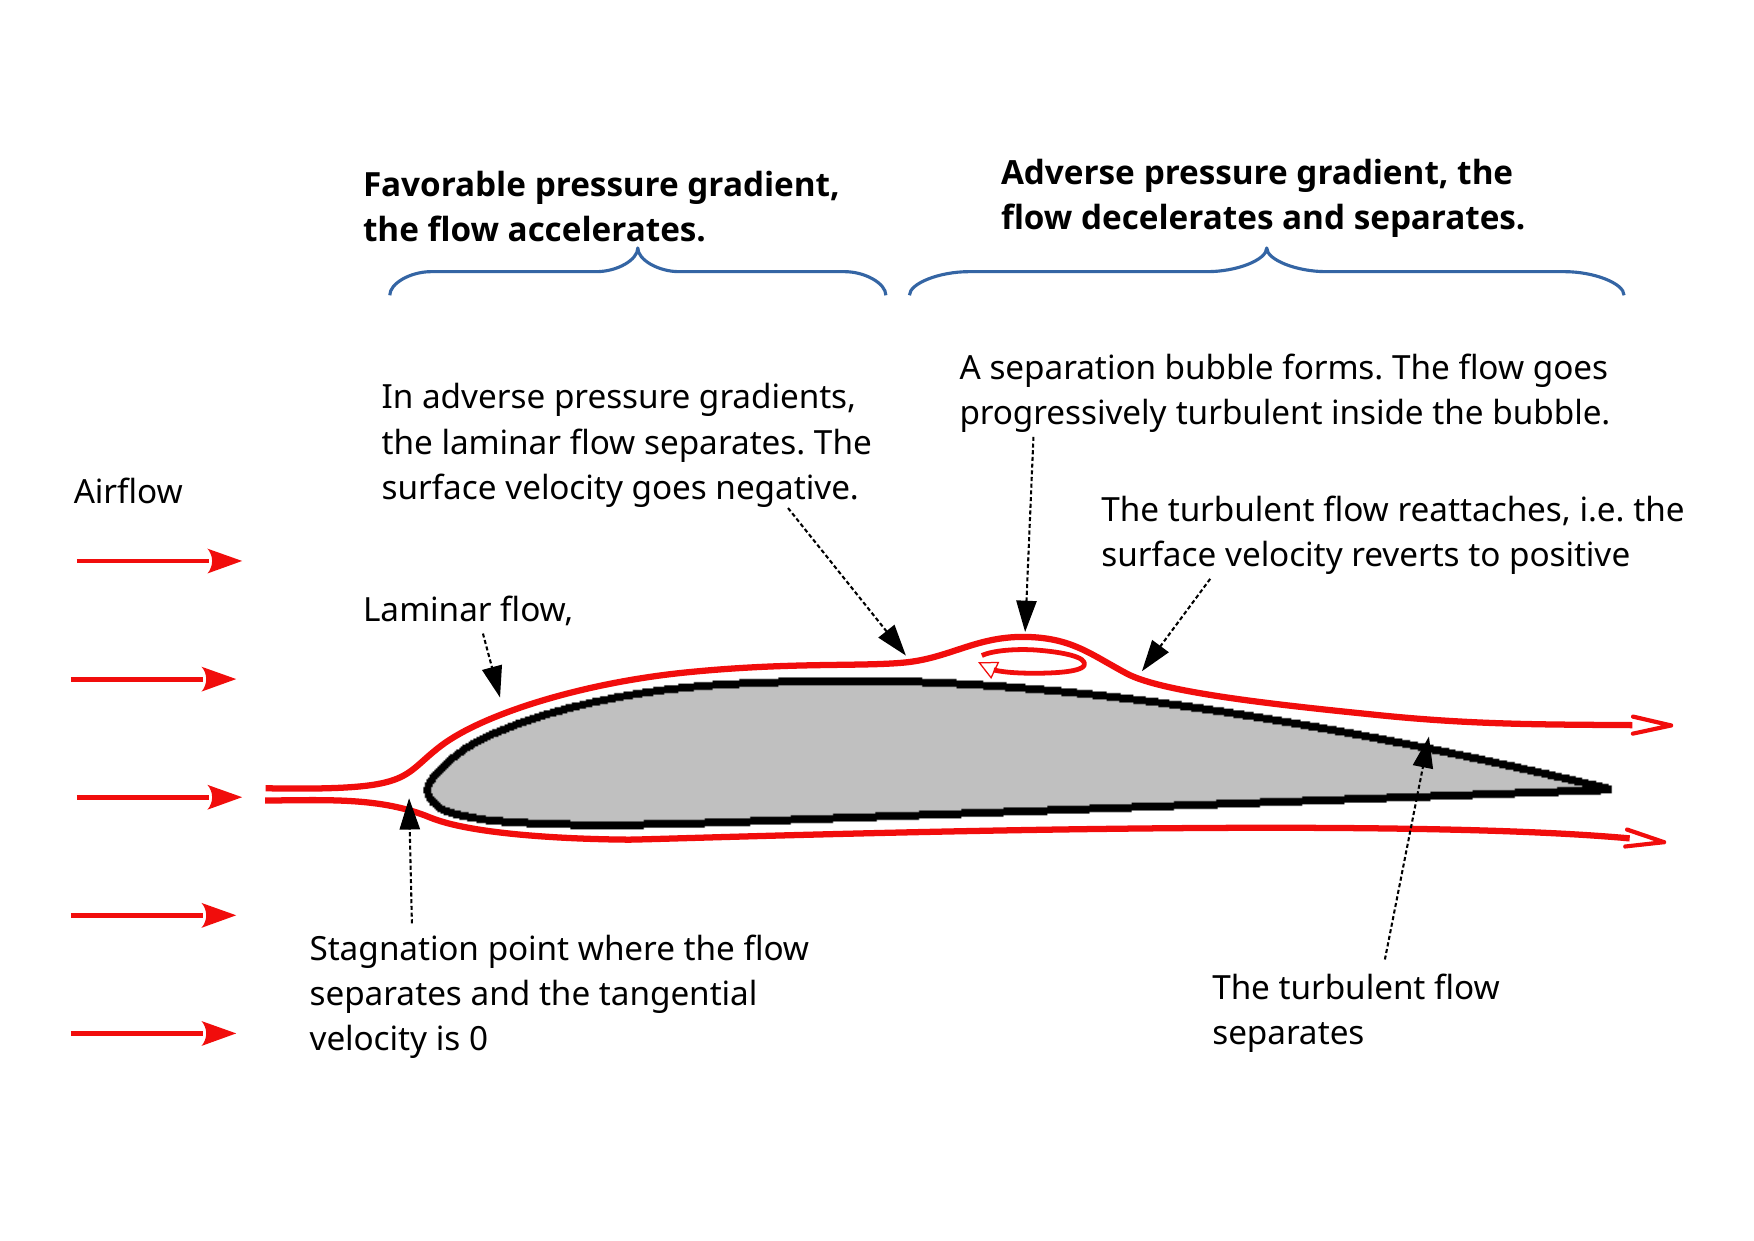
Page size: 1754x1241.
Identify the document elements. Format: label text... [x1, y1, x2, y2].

text_box Favorable pressure gradient, the flow accelerates. [348, 153, 910, 259]
text_box Adverse pressure gradient, the flow decelerates and separates. [986, 141, 1583, 293]
text_box The turbulent flow reattaches, i.e. the surface velocity reverts to positive [1086, 478, 1725, 591]
picture [347, 637, 1634, 875]
text_box A separation bubble forms. The flow goes progressively turbulent inside the bubble. [944, 336, 1636, 449]
text_box Stagnation point where the flow separates and the tangential velocity is 0 [294, 917, 830, 1069]
text_box Laminar flow, [348, 578, 591, 650]
picture [347, 637, 986, 784]
text_box Airflow [59, 460, 237, 527]
text_box In adverse pressure gradients, the laminar flow separates. The surface velocity goes negative. [366, 365, 910, 537]
text_box The turbulent flow separates [1197, 956, 1651, 1067]
